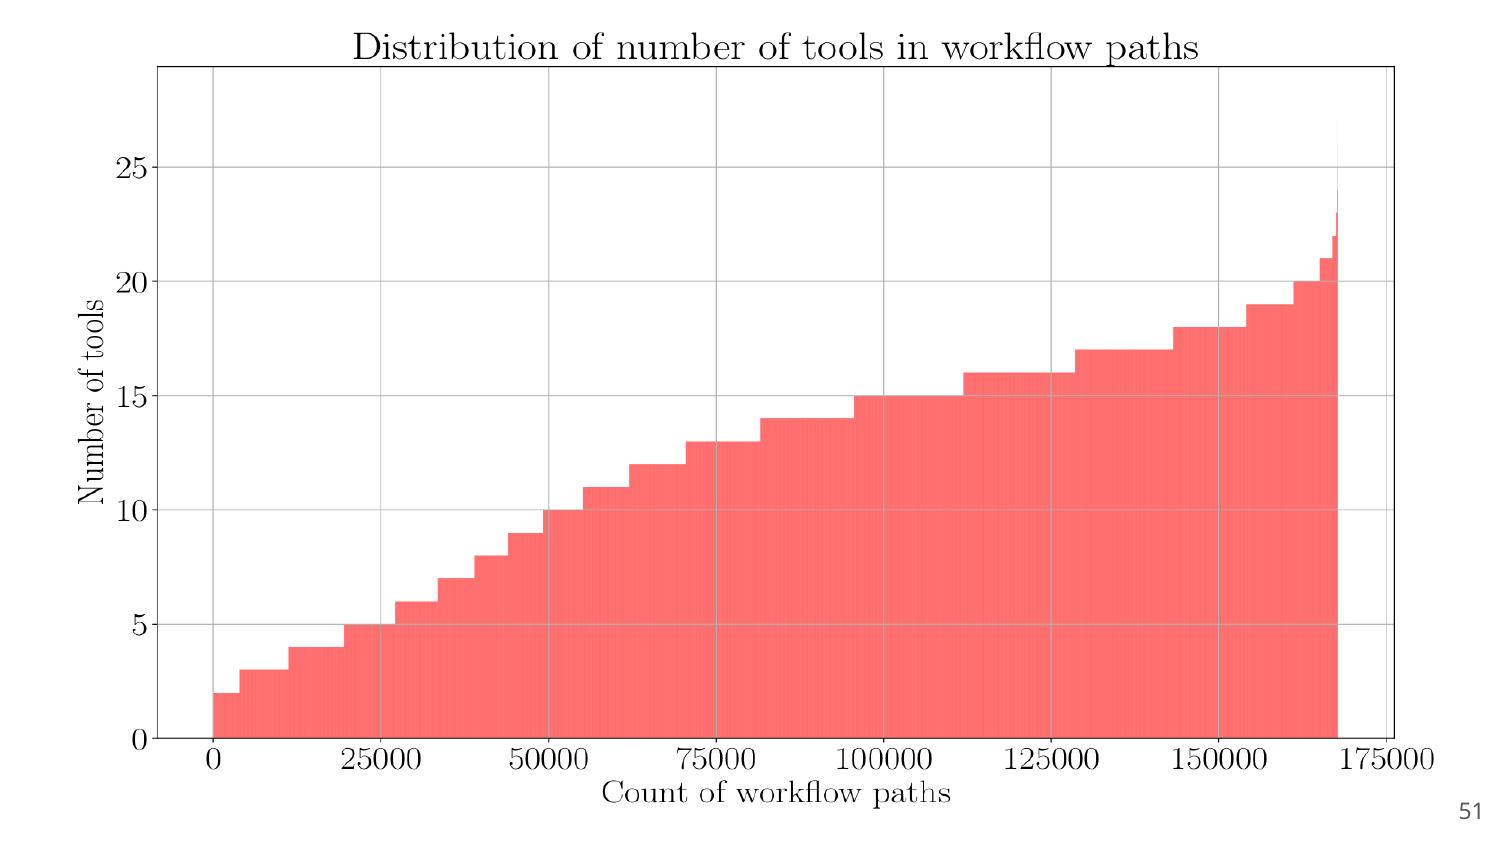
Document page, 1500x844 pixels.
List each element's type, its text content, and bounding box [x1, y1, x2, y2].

slide_number <number> [1410, 780, 1500, 844]
picture [42, 16, 1458, 818]
